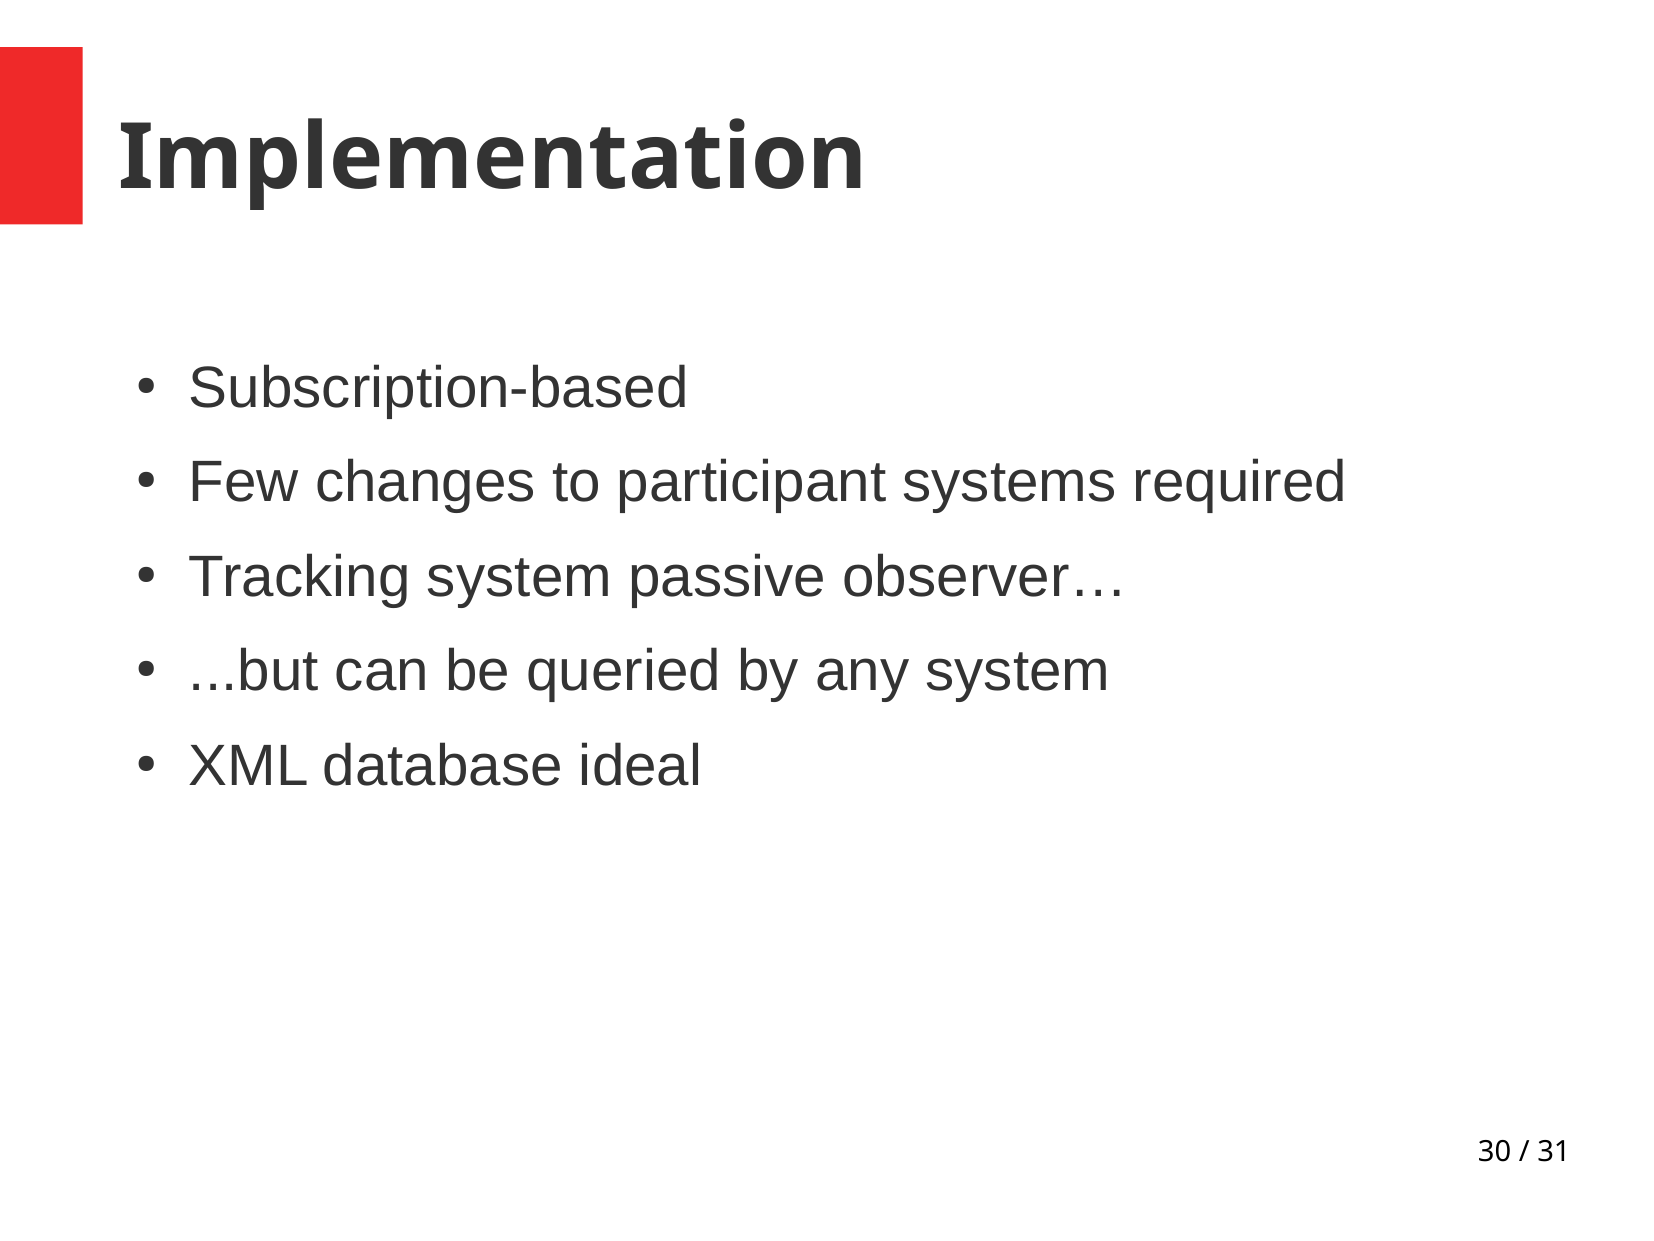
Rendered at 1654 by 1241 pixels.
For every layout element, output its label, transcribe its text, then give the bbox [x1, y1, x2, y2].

title Implementation [118, 49, 1571, 257]
list Subscription-based Few changes to participant systems required Tracking system passive observer… ...but can be queried by any system XML database ideal [118, 354, 1536, 1074]
